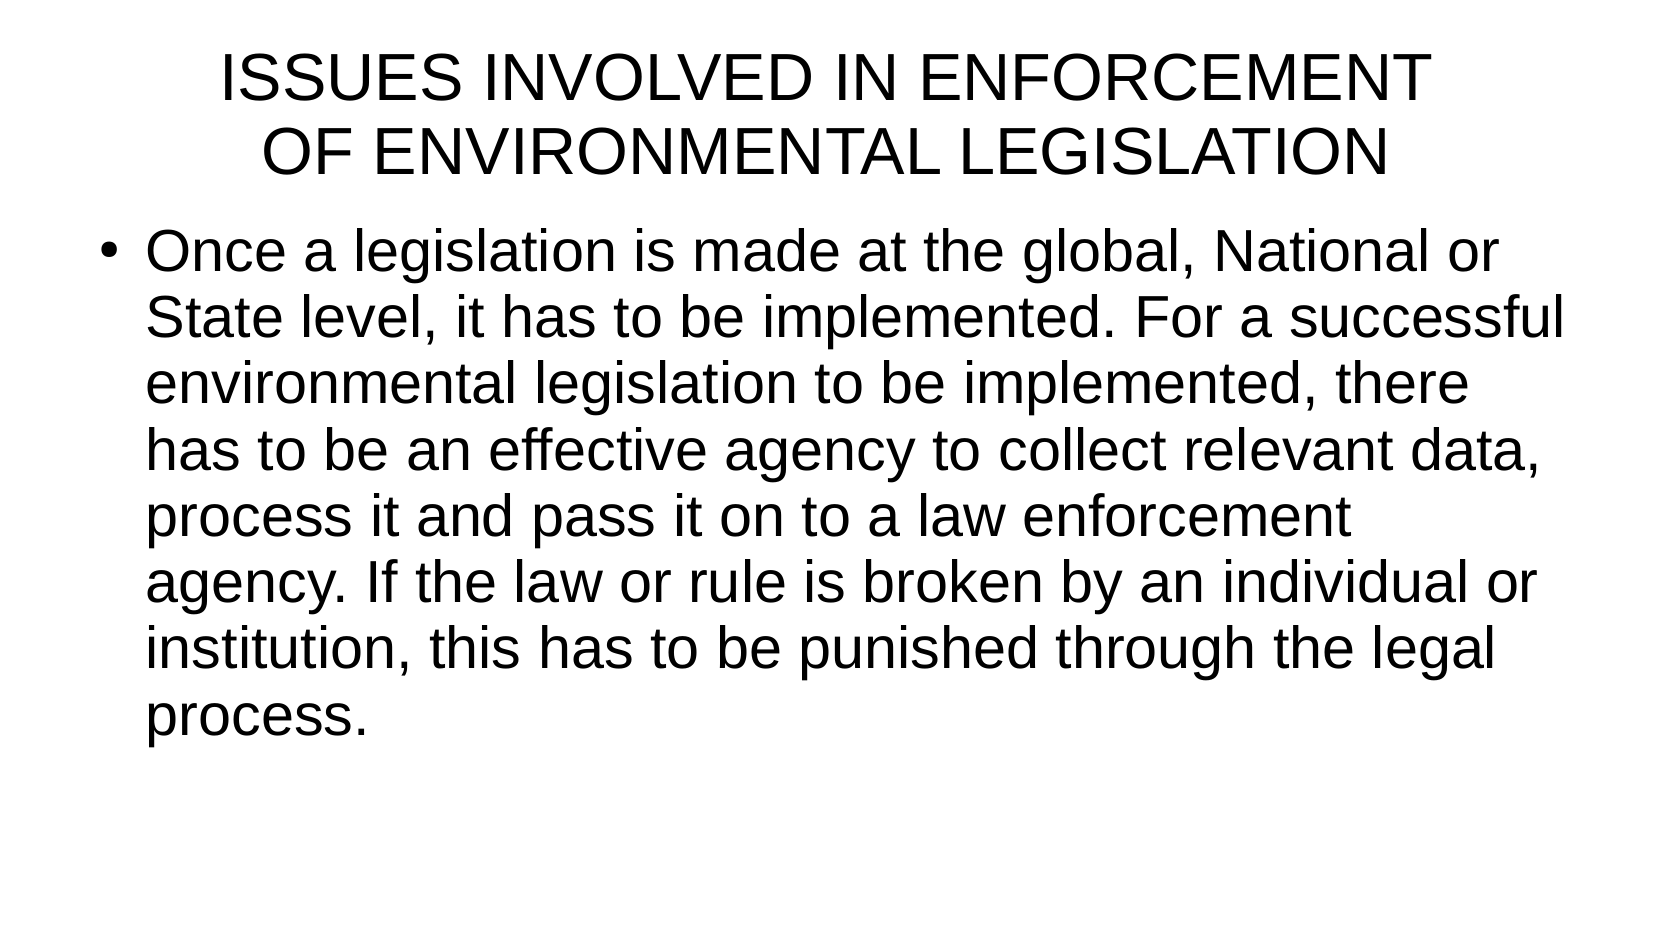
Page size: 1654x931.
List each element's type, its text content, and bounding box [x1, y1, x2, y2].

list Once a legislation is made at the global, National or State level, it has to be implemented. For a successful environmental legislation to be implemented, there has to be an effective agency to collect relevant data, process it and pass it on to a law enforcement agency. If the law or rule is broken by an individual or institution, this has to be punished through the legal process. [82, 217, 1571, 758]
title ISSUES INVOLVED IN ENFORCEMENT OF ENVIRONMENTAL LEGISLATION [82, 36, 1571, 193]
